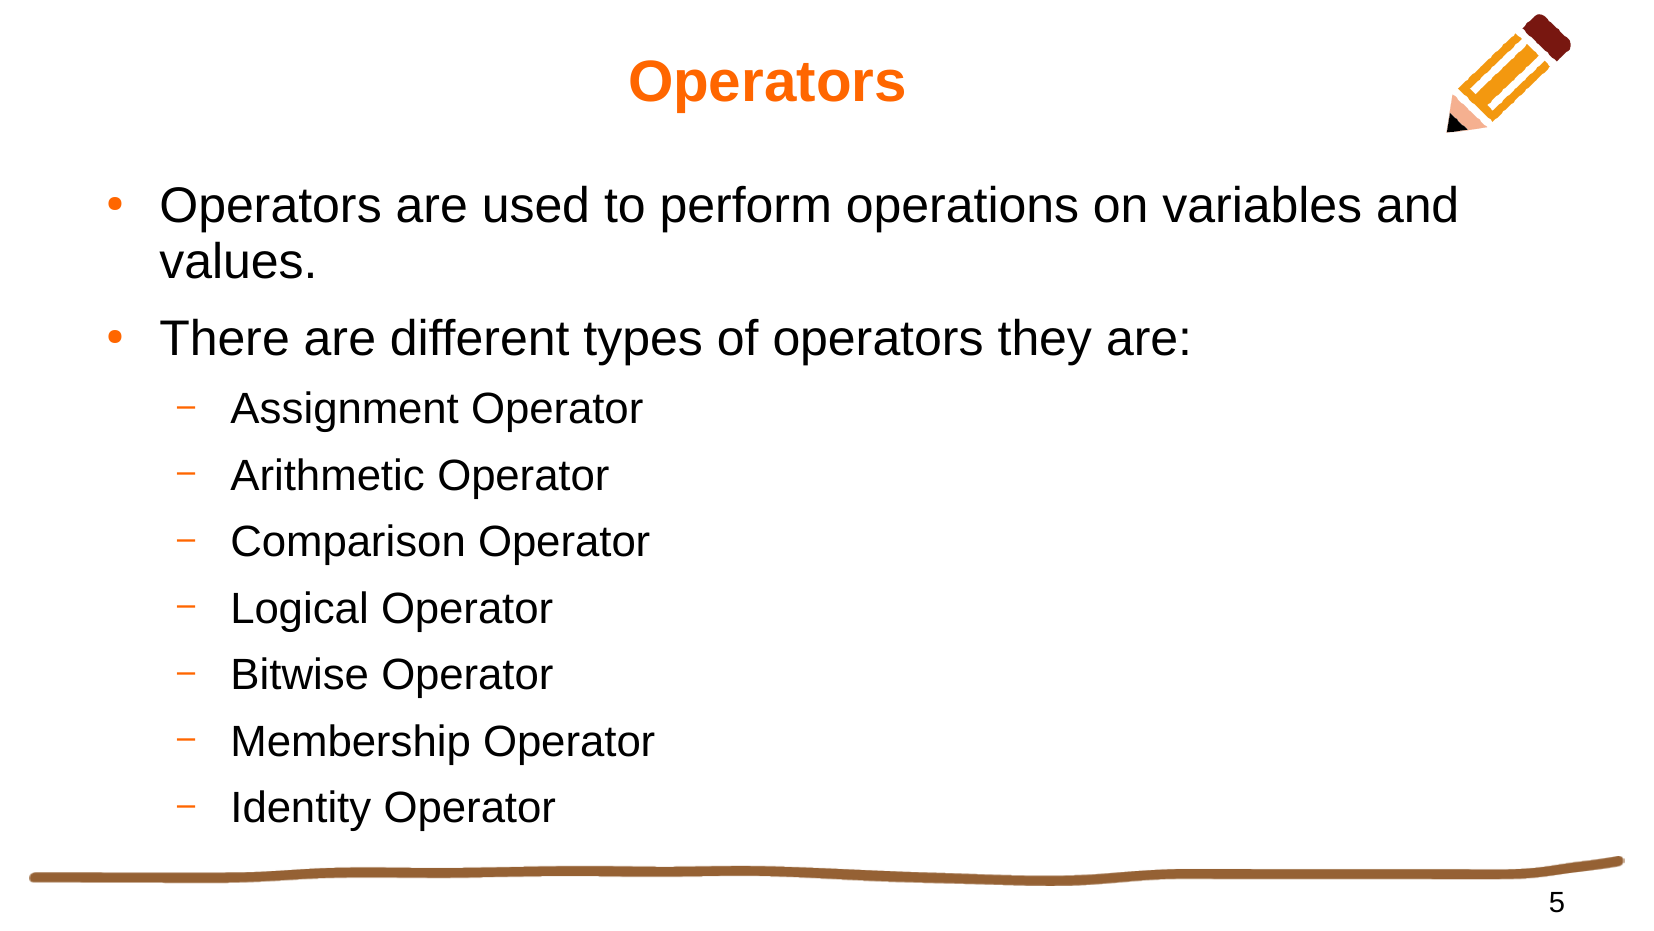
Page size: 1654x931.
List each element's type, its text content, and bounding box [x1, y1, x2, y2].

list Operators are used to perform operations on variables and values. There are different types of operators they are: Assignment Operator Arithmetic Operator Comparison Operator Logical Operator Bitwise Operator Membership Operator Identity Operator [88, 177, 1595, 857]
title Operators [88, 29, 1447, 133]
picture [29, 856, 1625, 886]
picture [1446, 14, 1571, 133]
